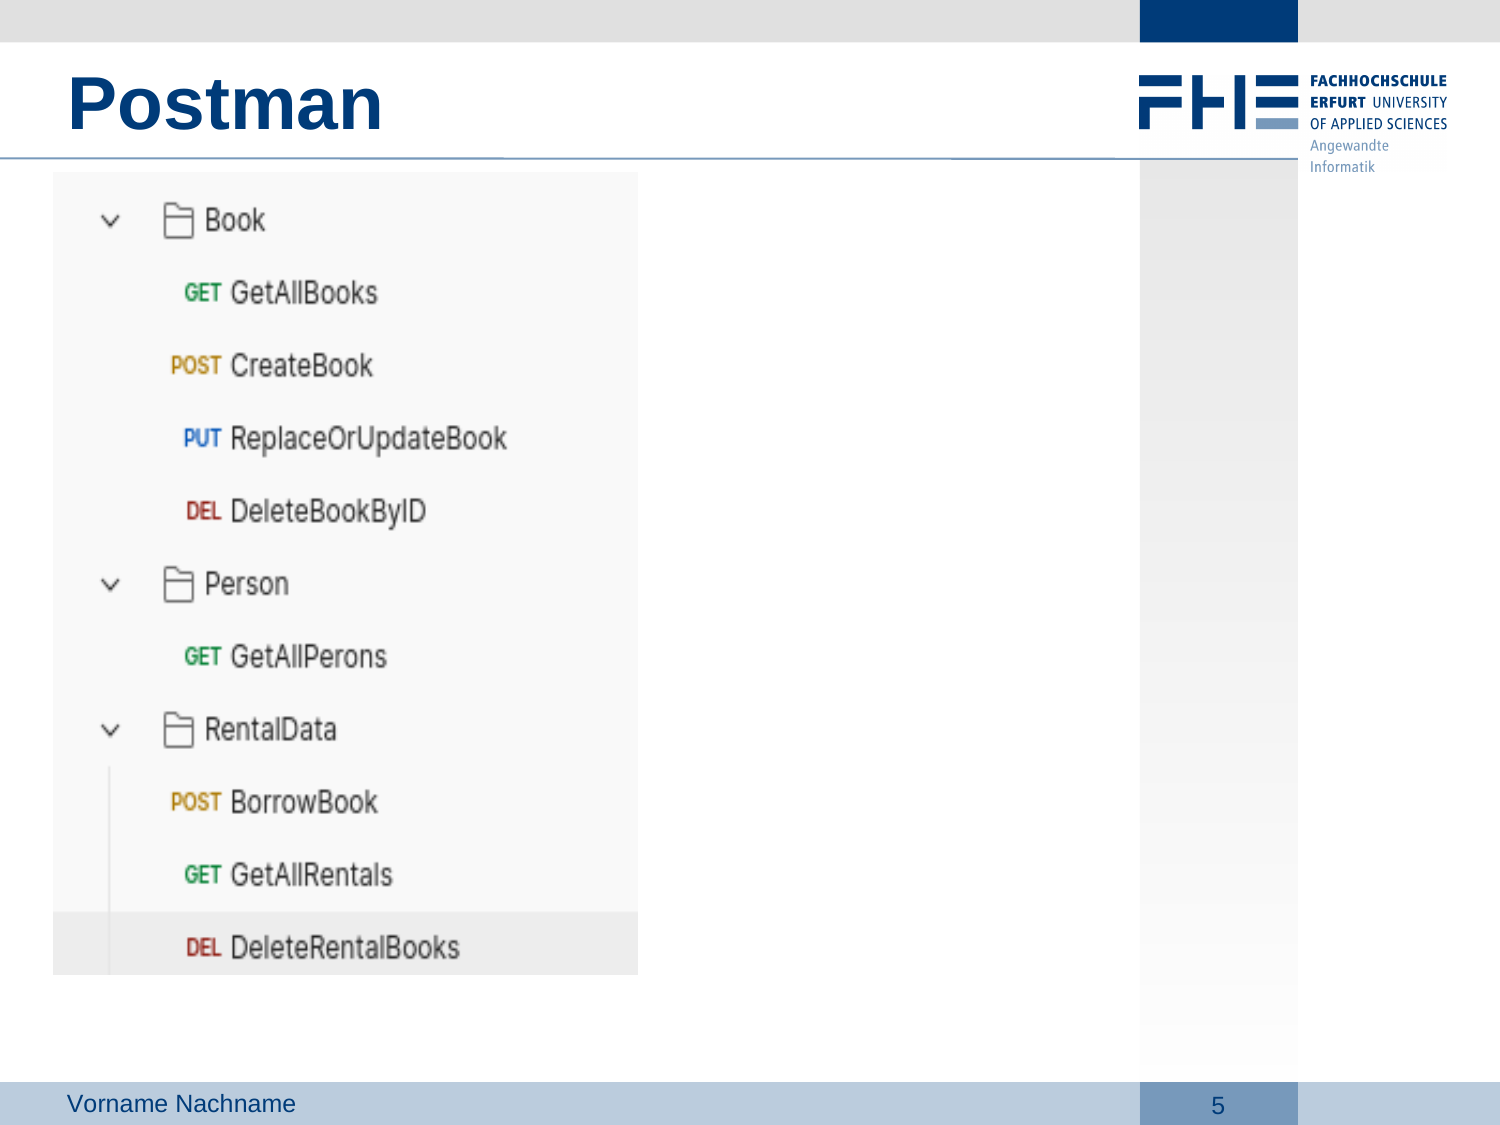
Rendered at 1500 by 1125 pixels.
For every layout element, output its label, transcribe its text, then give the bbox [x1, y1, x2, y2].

title Postman [53, 47, 1140, 153]
picture [53, 172, 638, 976]
picture [1139, 75, 1447, 172]
